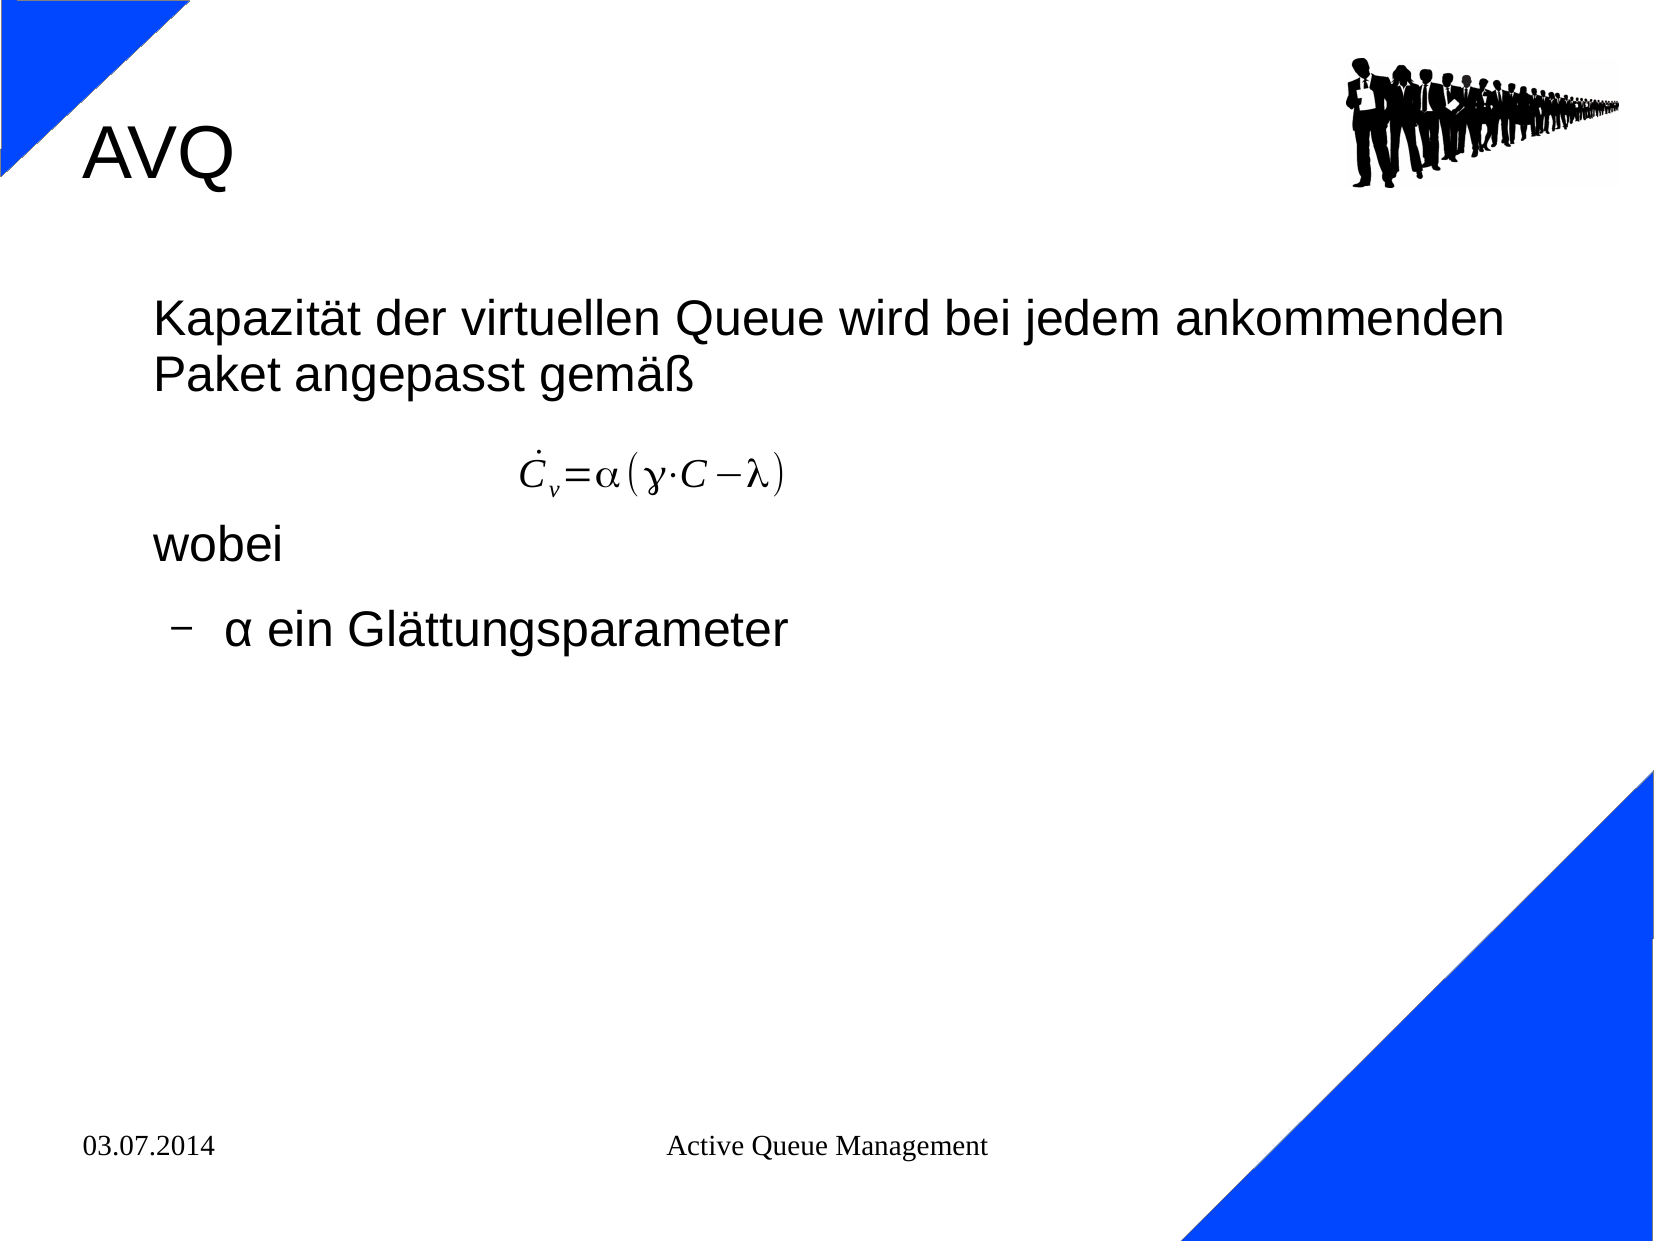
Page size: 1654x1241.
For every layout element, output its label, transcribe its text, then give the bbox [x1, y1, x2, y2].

picture [1346, 58, 1619, 188]
chart [507, 448, 797, 503]
text_box [1180, 770, 1654, 1241]
list Kapazität der virtuellen Queue wird bei jedem ankommenden Paket angepasst gemäß wobei α ein Glättungsparameter [82, 290, 1571, 1109]
text_box [0, 0, 190, 177]
title AVQ [82, 49, 1571, 257]
